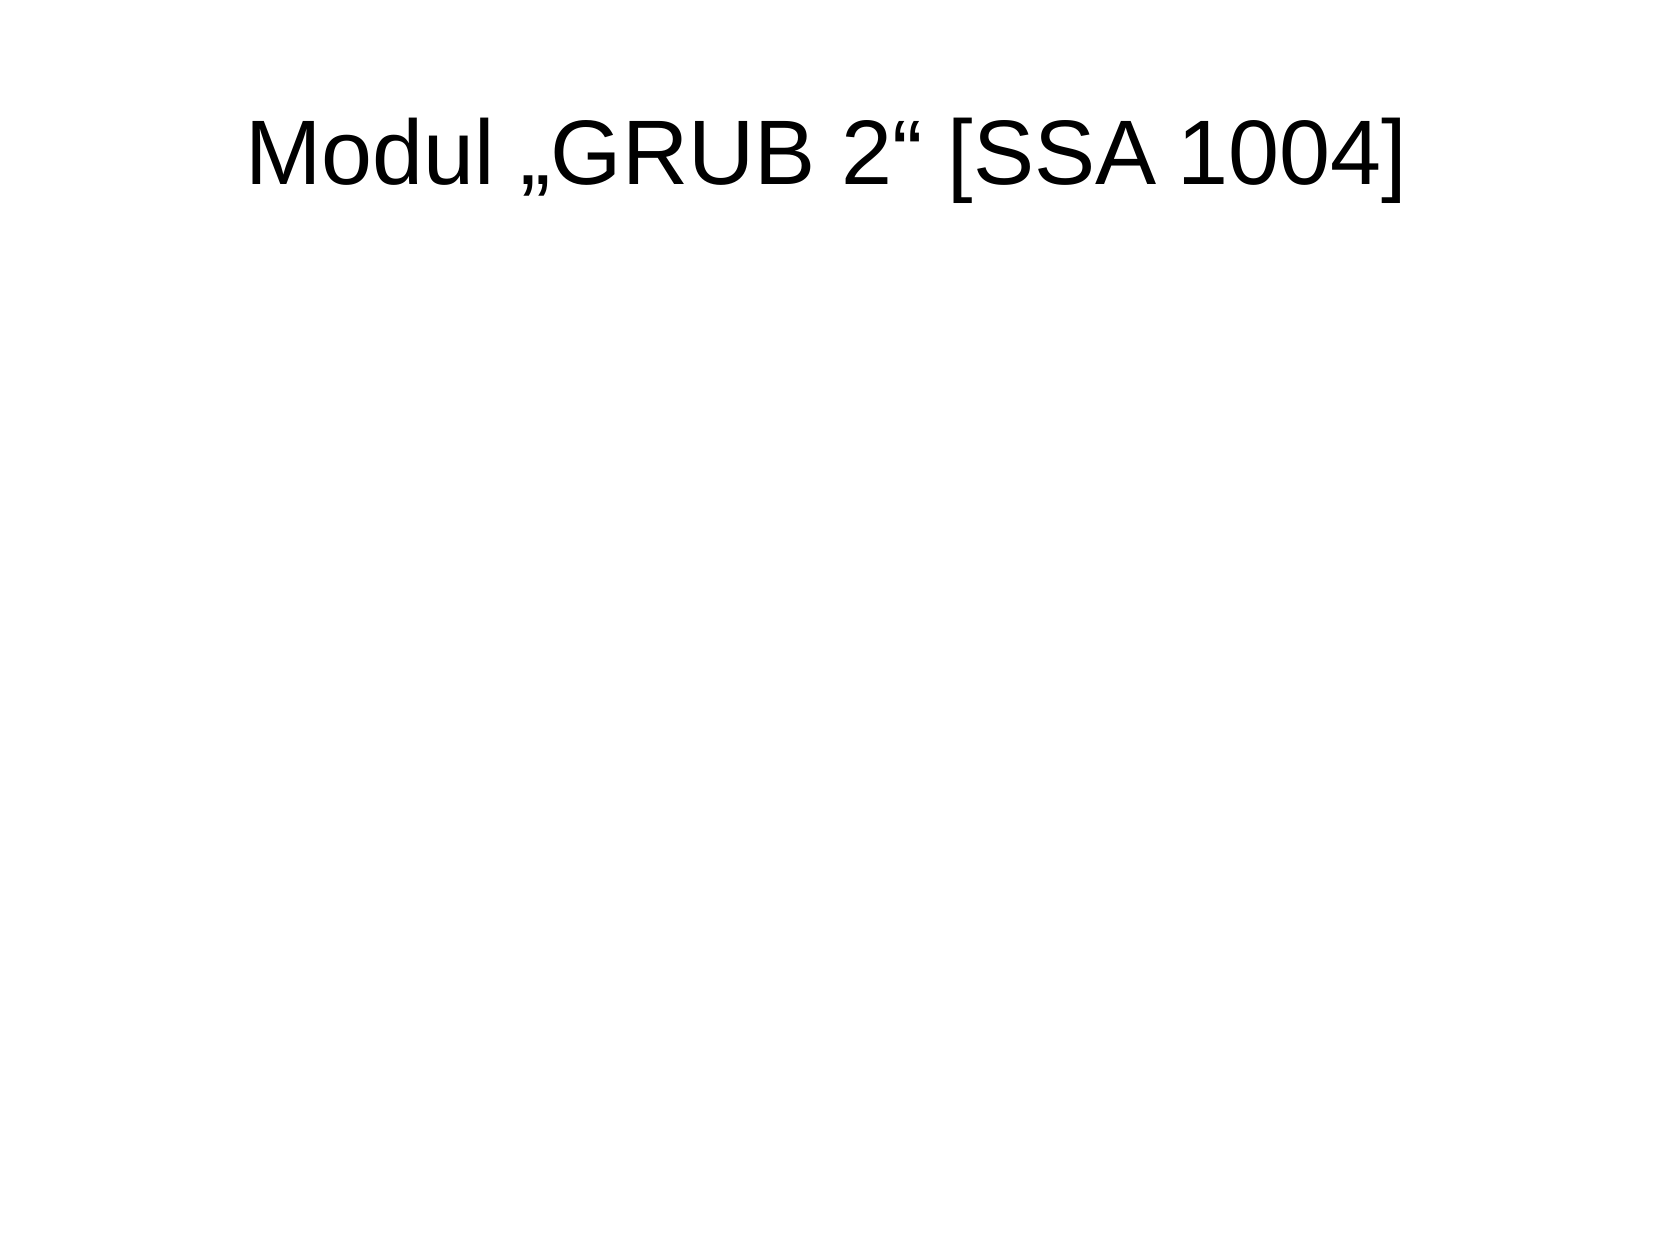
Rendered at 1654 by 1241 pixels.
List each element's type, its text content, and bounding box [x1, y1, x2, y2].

title Modul „GRUB 2“ [SSA 1004] [82, 101, 1571, 205]
